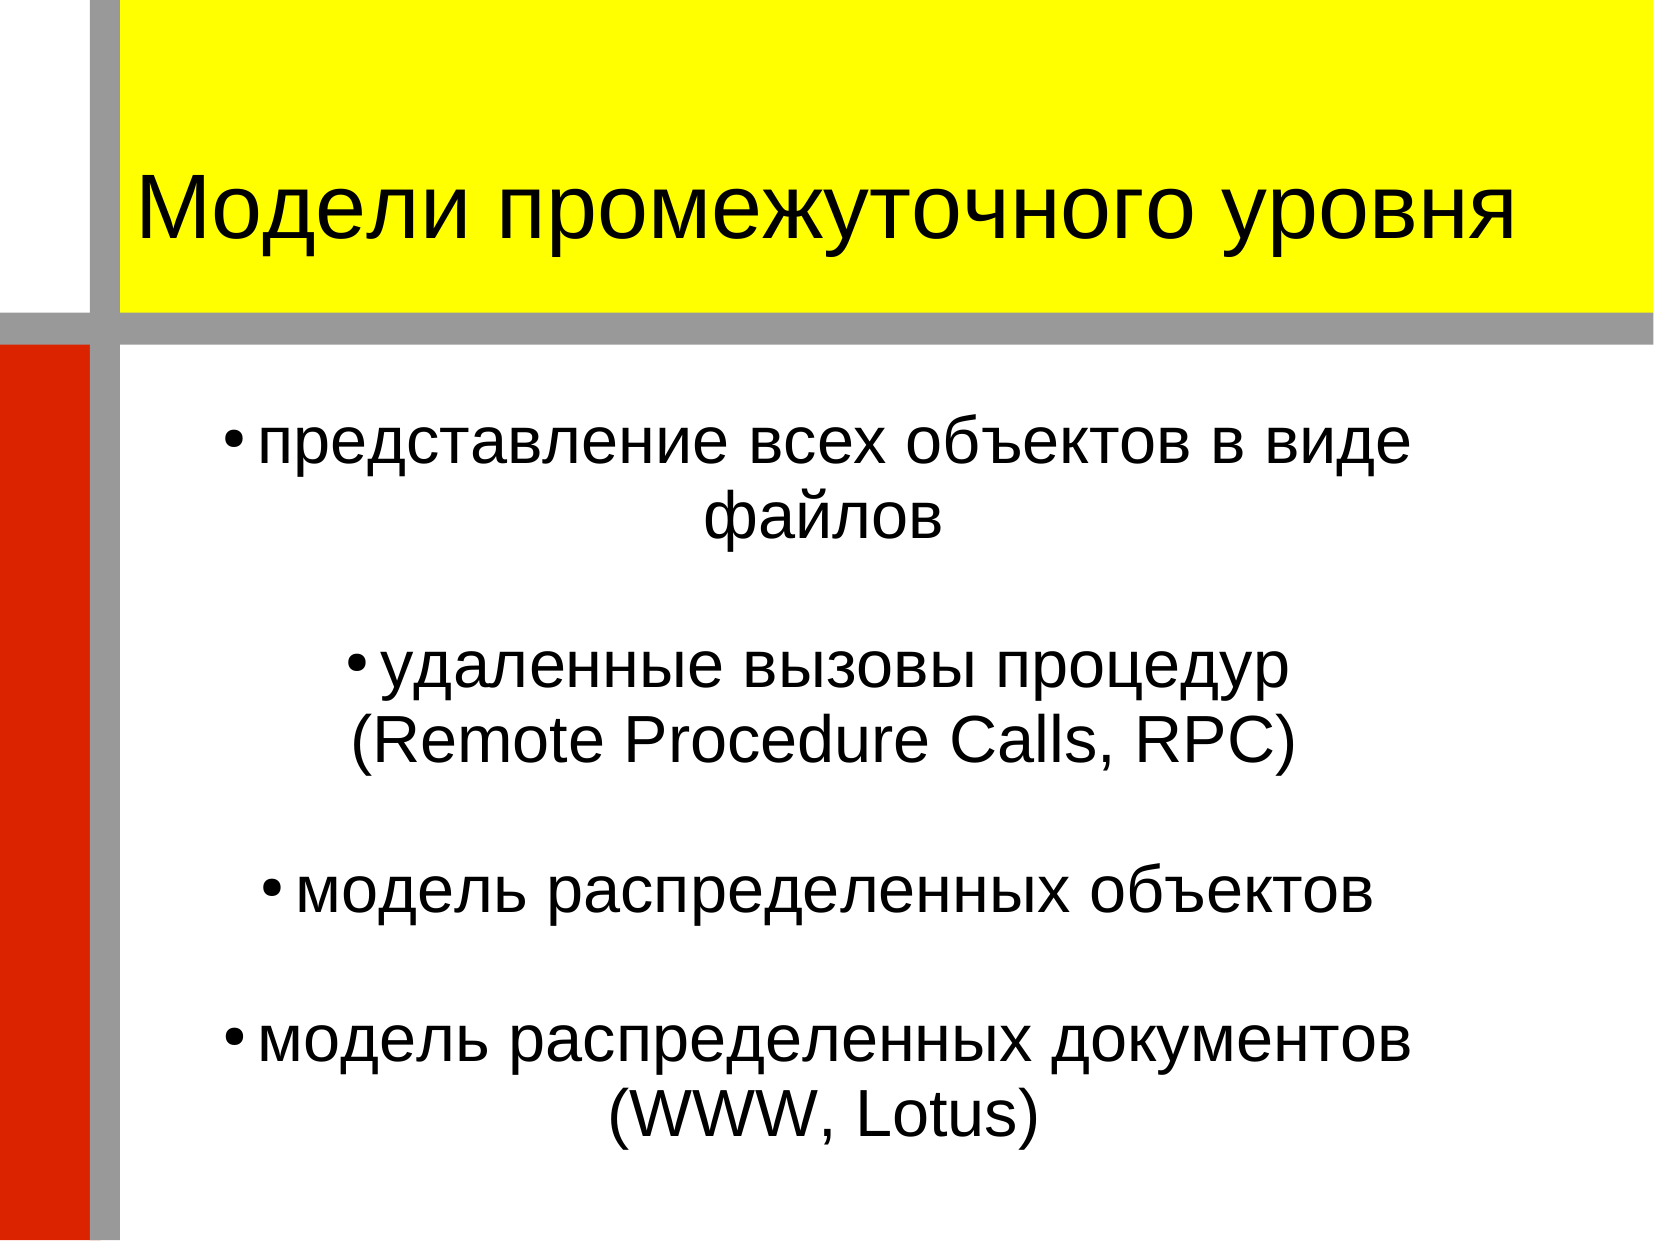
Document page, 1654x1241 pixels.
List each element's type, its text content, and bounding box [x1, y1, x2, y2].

title Модели промежуточного уровня [121, 110, 1534, 303]
subtitle представление всех объектов в виде файлов удаленные вызовы процедур (Remote Procedure Calls, RPC) модель распределенных объектов модель распределенных документов (WWW, Lotus) [118, 331, 1531, 1223]
